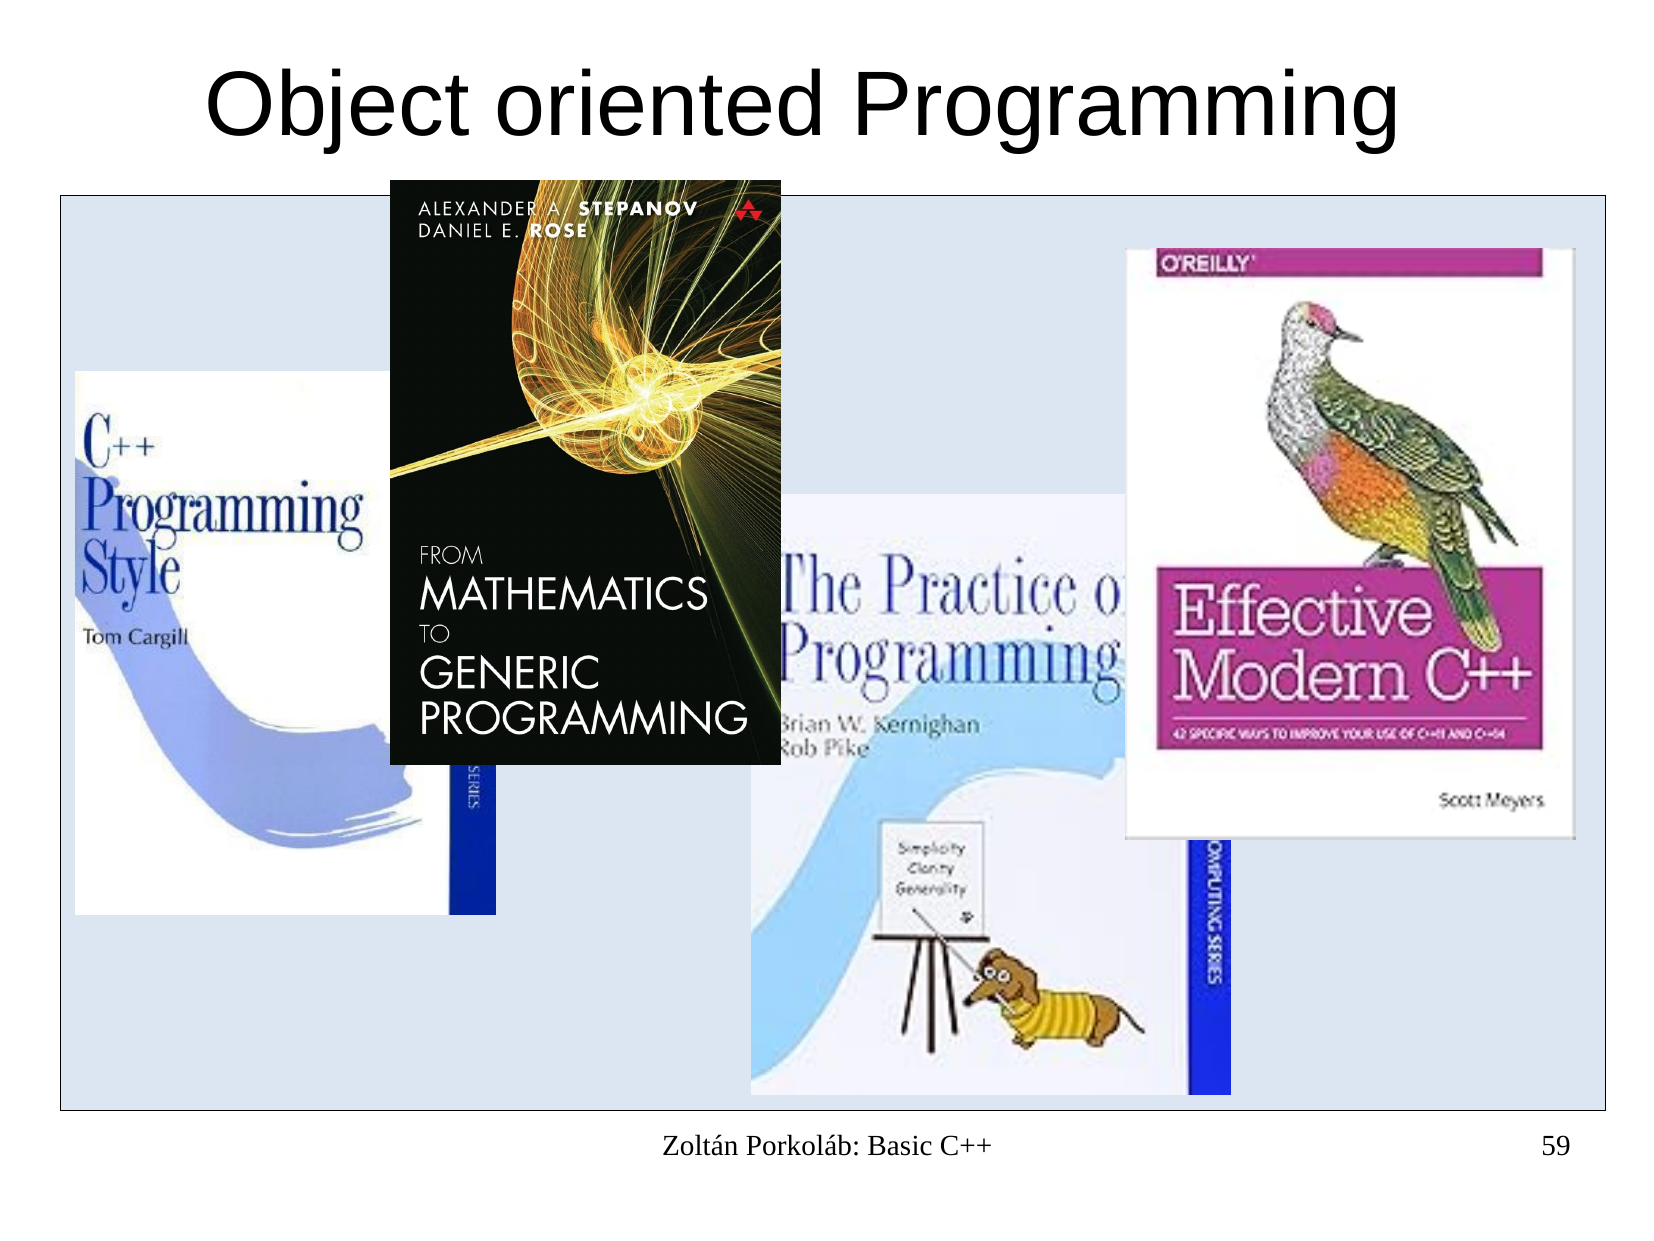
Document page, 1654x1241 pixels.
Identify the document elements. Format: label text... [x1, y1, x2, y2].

picture [75, 180, 1576, 1096]
title Object oriented Programming [60, 0, 1549, 208]
text_box [60, 195, 1606, 1111]
